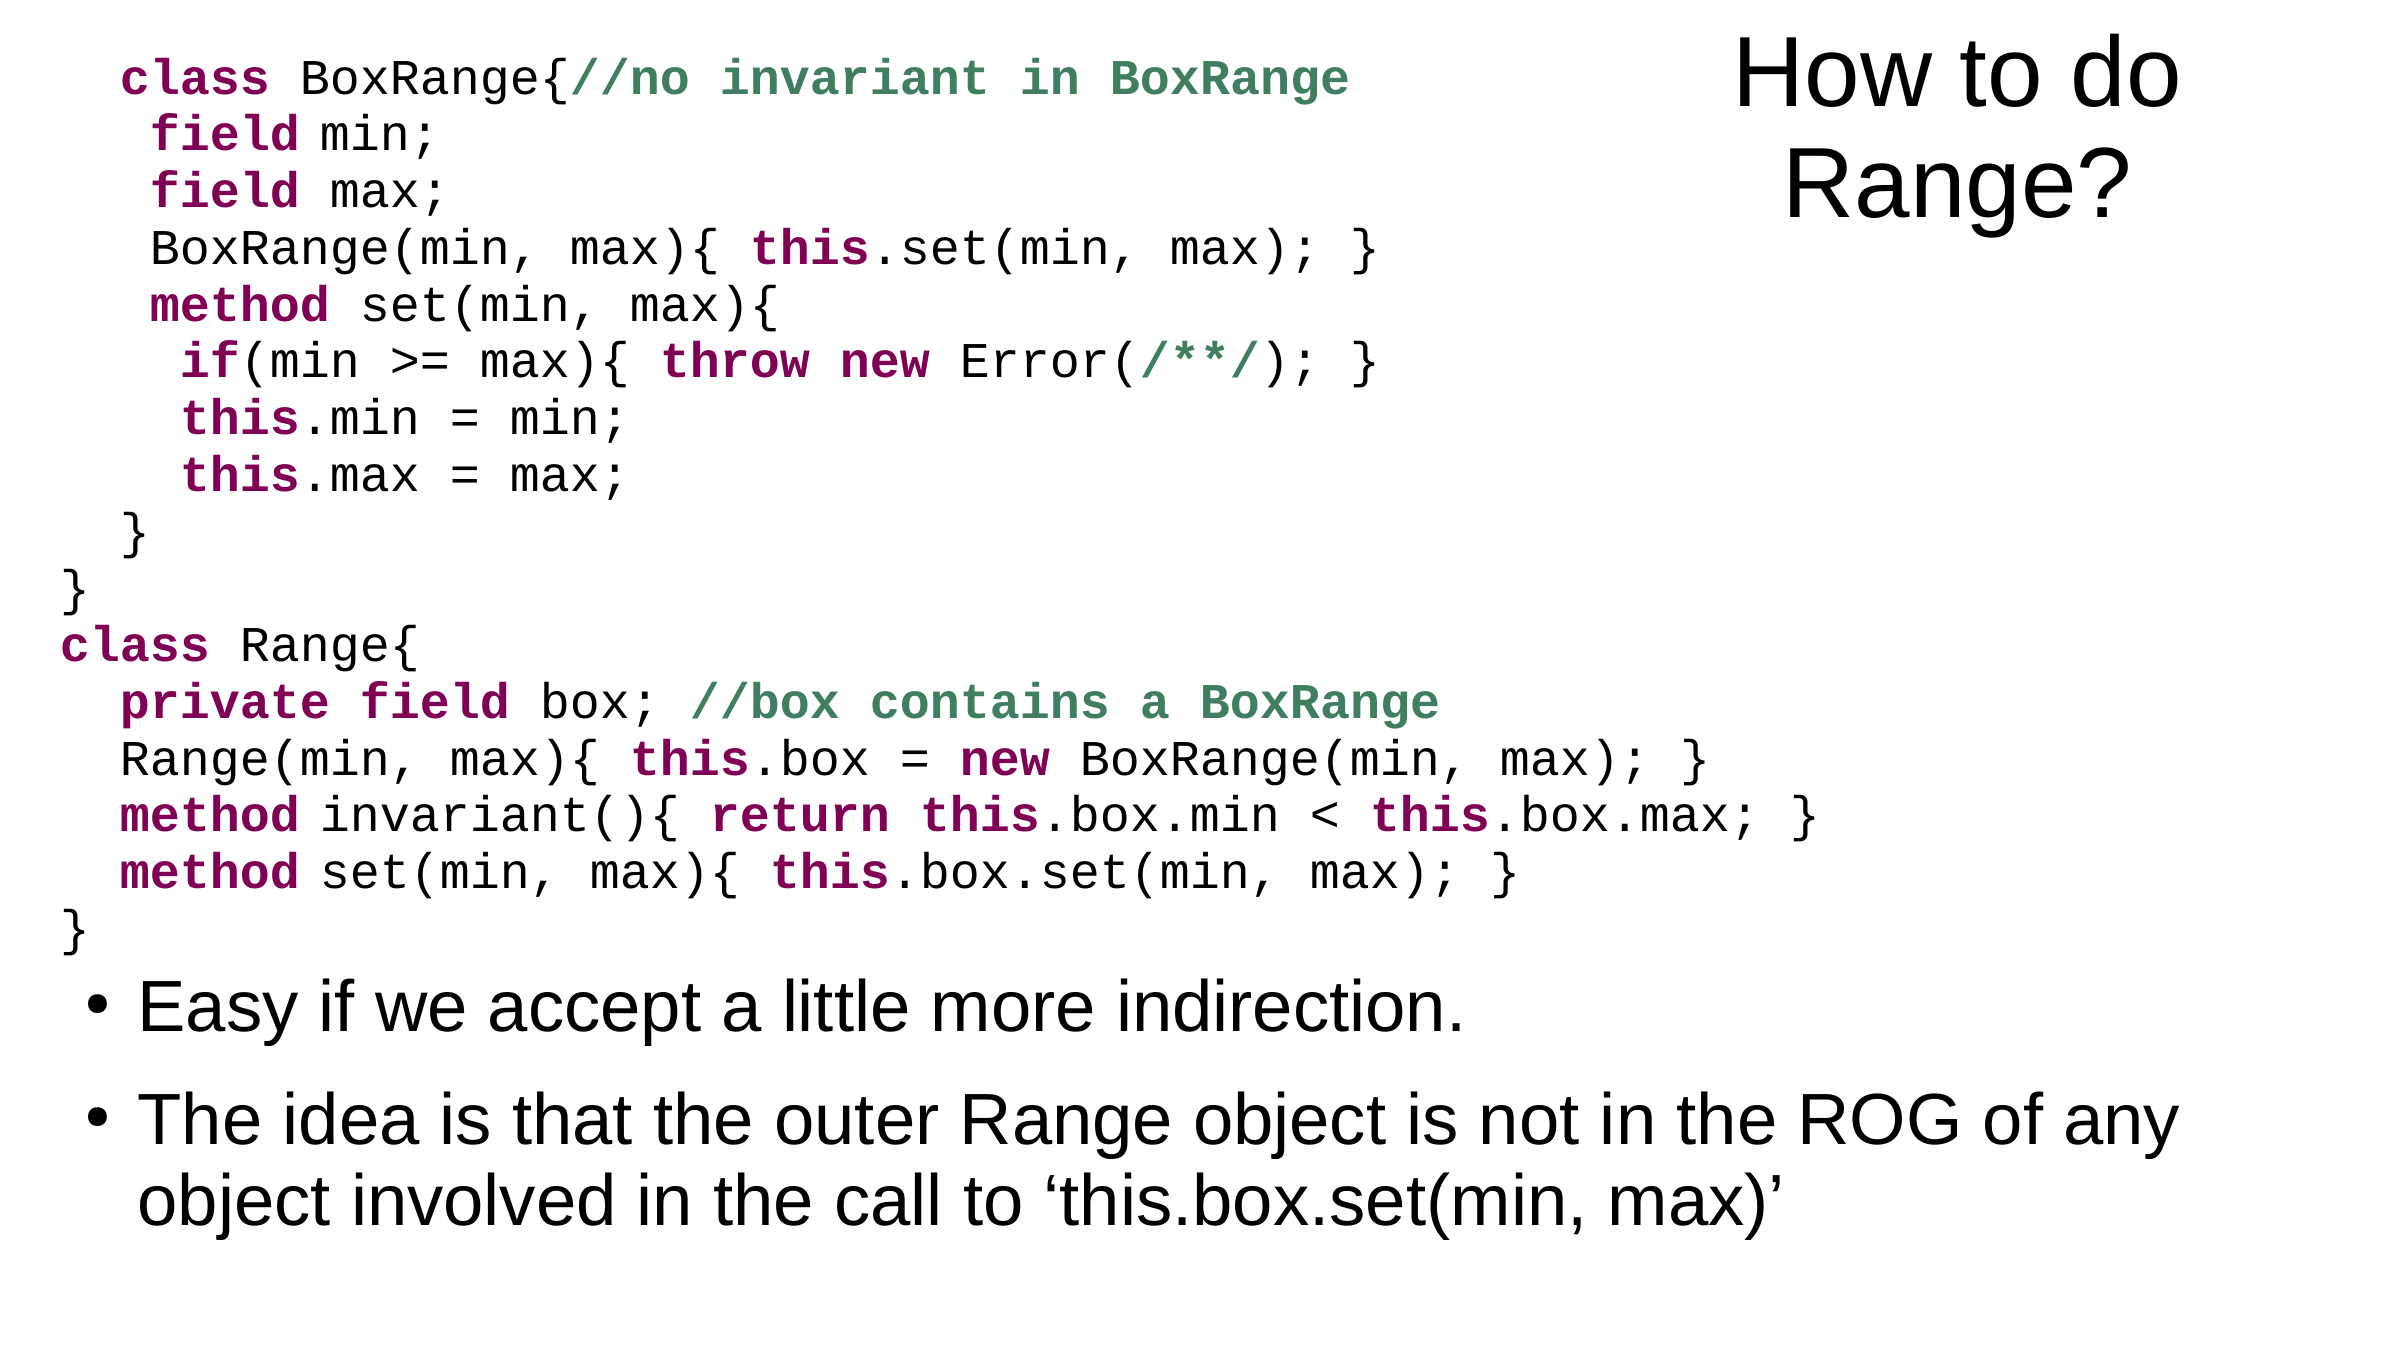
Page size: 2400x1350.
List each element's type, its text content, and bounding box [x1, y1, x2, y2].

list Easy if we accept a little more indirection. The idea is that the outer Range object is not in the ROG of any object involved in the call to ‘this.box.set(min, max)’ [66, 965, 2352, 1350]
text_box class BoxRange{//no invariant in BoxRange field min; field max; BoxRange(min, max){ this.set(min, max); } method set(min, max){ if(min >= max){ throw new Error(/**/); } this.min = min; this.max = max; } } class Range{ private field box; //box contains a BoxRange Range(min, max){ this.box = new BoxRange(min, max); } method invariant(){ return this.box.min < this.box.max; } method set(min, max){ this.box.set(min, max); } } [45, 45, 2026, 968]
title How to do Range? [1545, 15, 2371, 241]
